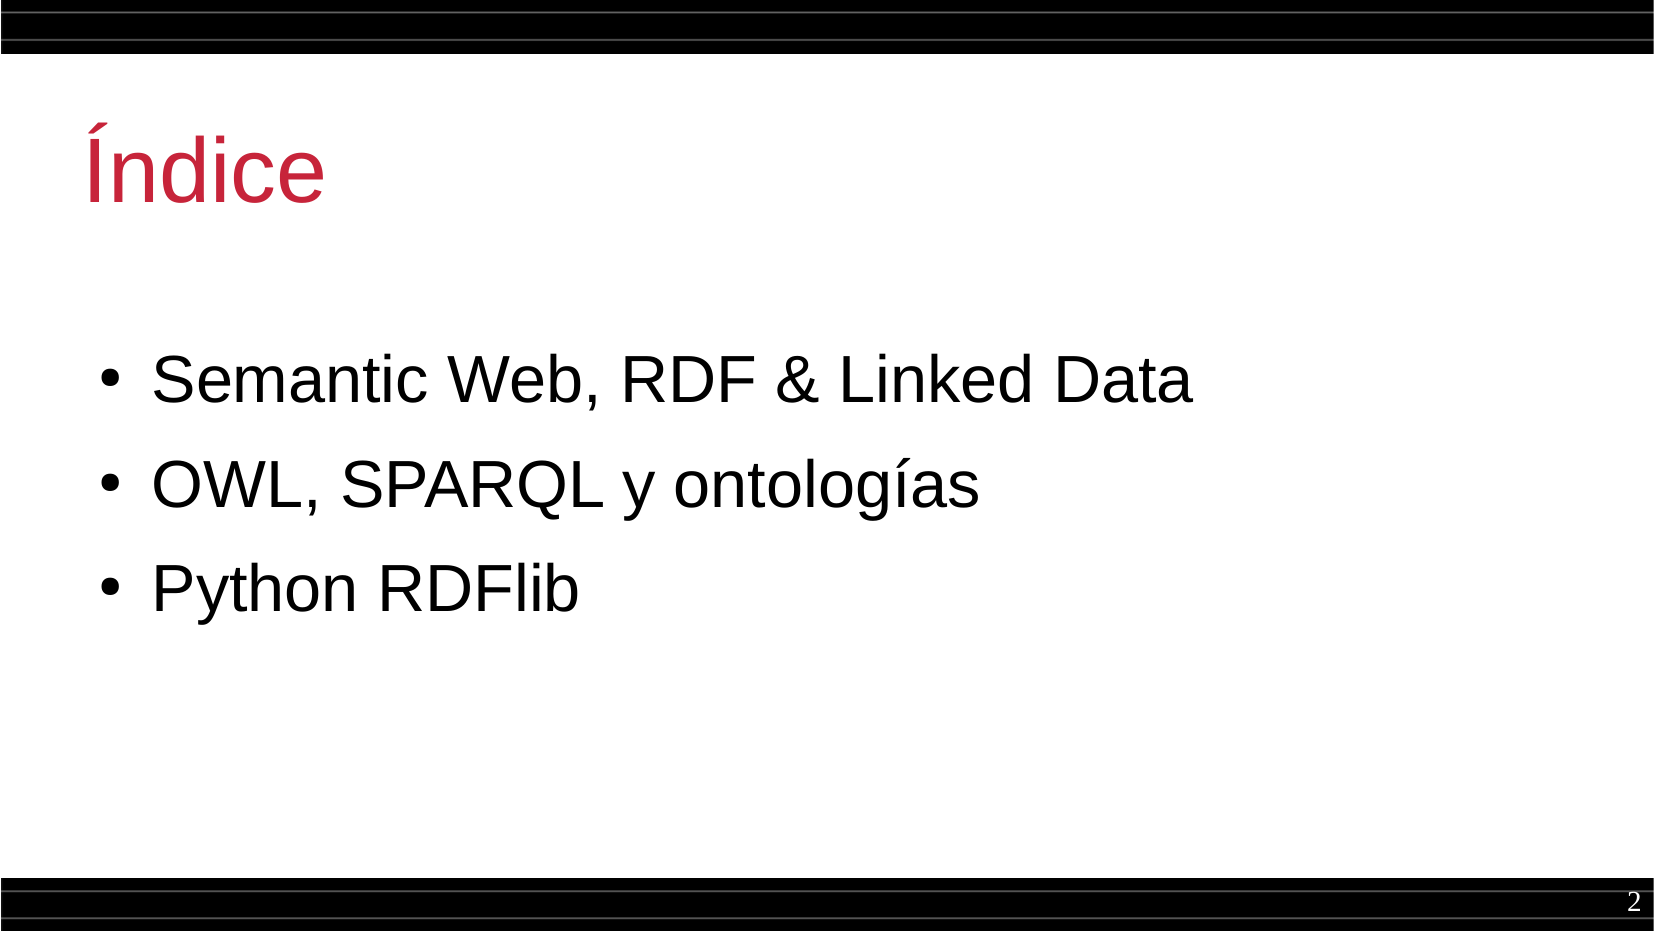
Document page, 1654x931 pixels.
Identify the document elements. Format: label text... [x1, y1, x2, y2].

picture [1, 878, 1654, 931]
list Semantic Web, RDF & Linked Data OWL, SPARQL y ontologías Python RDFlib [80, 342, 1569, 641]
title Índice [82, 92, 1571, 249]
picture [1, 0, 1654, 54]
